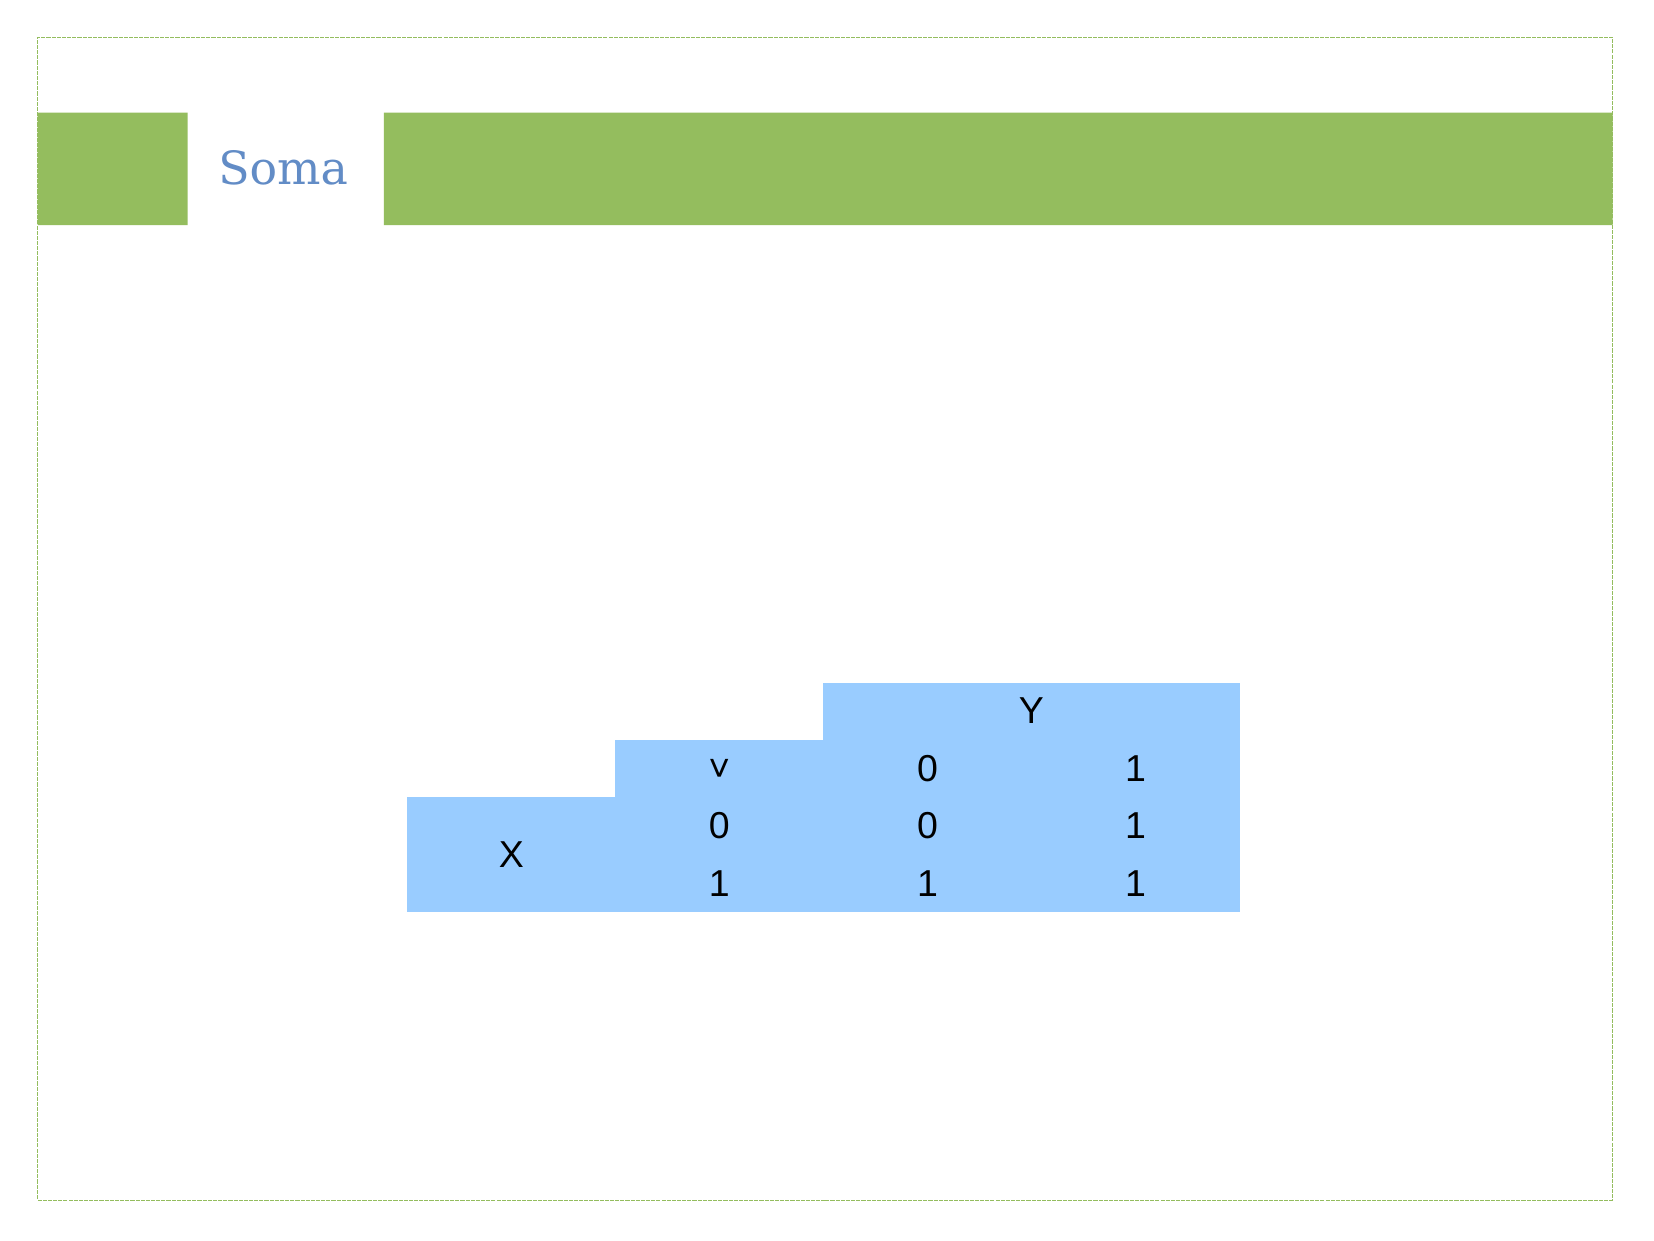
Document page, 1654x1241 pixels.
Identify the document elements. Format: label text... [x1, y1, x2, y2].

table_cell 1 [823, 855, 1031, 912]
table_cell 0 [615, 797, 823, 855]
table_cell 1 [1031, 797, 1240, 855]
table_cell [407, 740, 615, 797]
table_cell 0 [823, 740, 1031, 797]
table_header [407, 683, 615, 740]
table_cell 0 [823, 797, 1031, 855]
table_cell 1 [1031, 855, 1240, 912]
text_box Soma [203, 134, 363, 203]
table_header [615, 683, 823, 740]
text_box [37, 112, 188, 226]
table_cell ˅ [615, 740, 823, 797]
table_cell 1 [1031, 740, 1240, 797]
table_cell X [407, 797, 615, 912]
text_box [383, 112, 1613, 226]
table_cell 1 [615, 855, 823, 912]
table_header Y [823, 683, 1240, 740]
